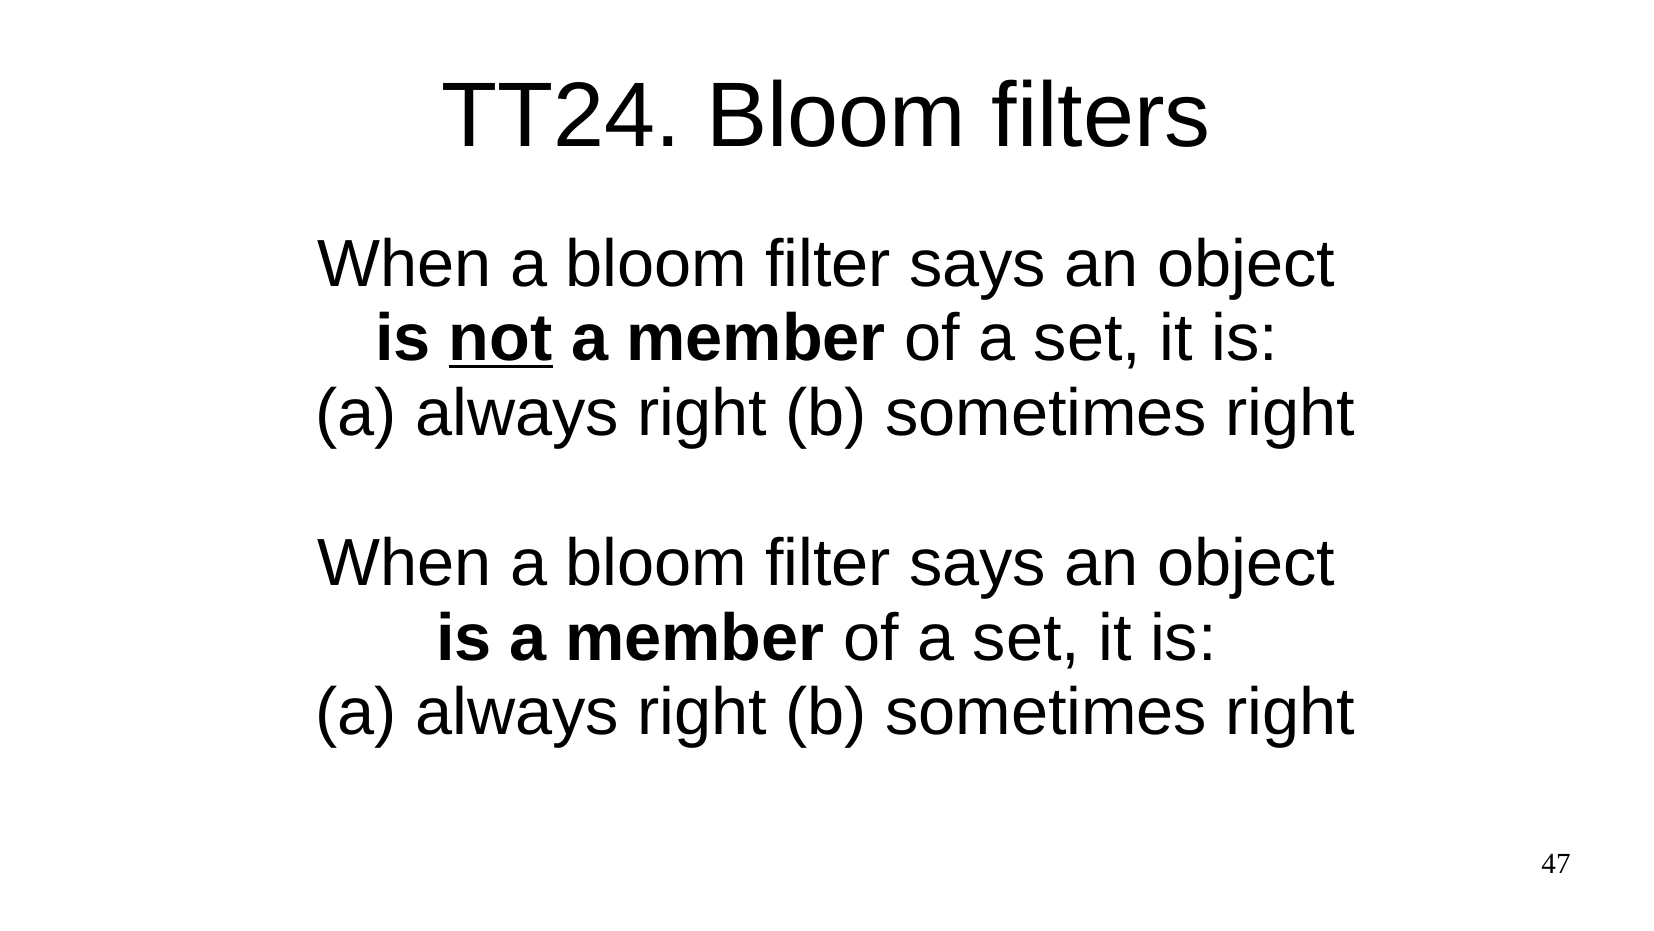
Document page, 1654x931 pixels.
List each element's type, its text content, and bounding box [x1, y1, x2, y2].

subtitle When a bloom filter says an object is not a member of a set, it is: (a) always right (b) sometimes right When a bloom filter says an object is a member of a set, it is: (a) always right (b) sometimes right [82, 217, 1571, 758]
title TT24. Bloom filters [82, 37, 1571, 193]
